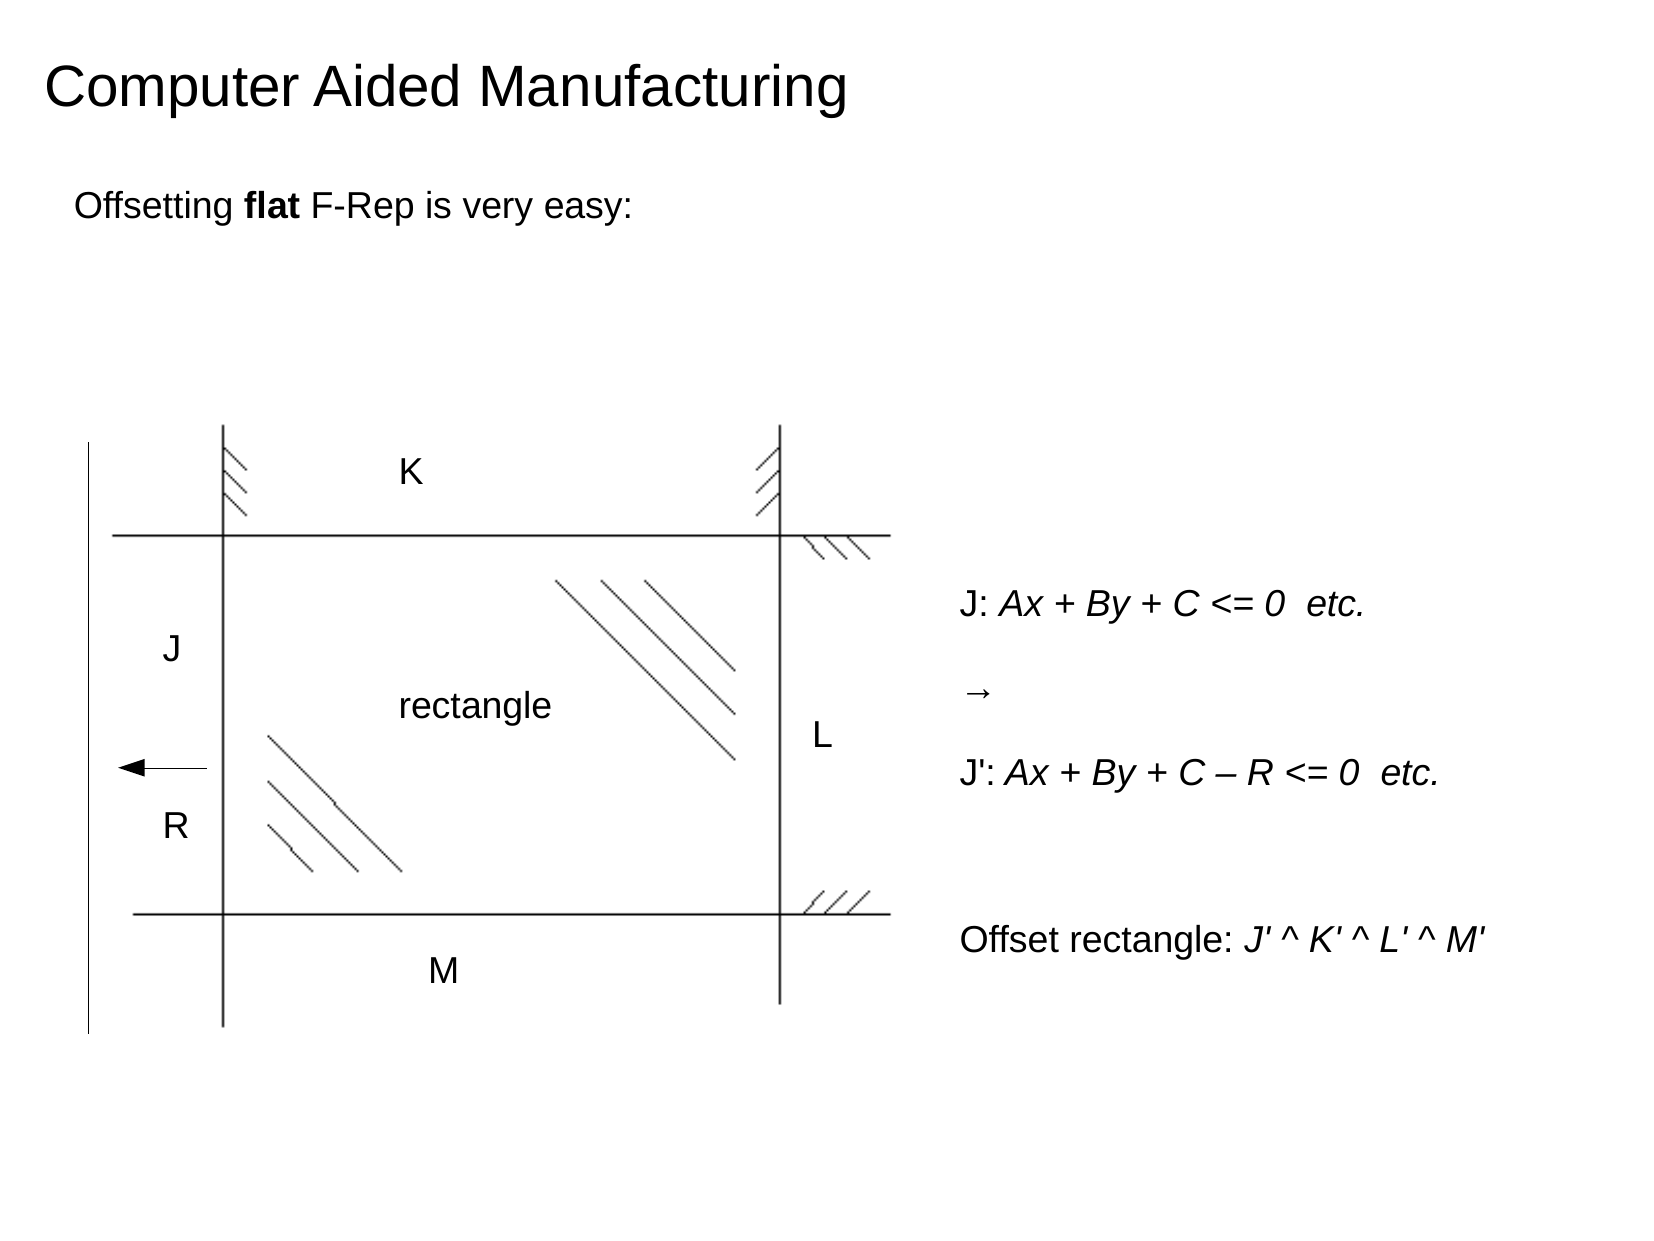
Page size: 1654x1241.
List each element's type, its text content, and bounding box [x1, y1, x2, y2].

text_box R [147, 797, 207, 859]
text_box K [383, 442, 502, 505]
text_box rectangle [383, 676, 621, 739]
text_box J: Ax + By + C <= 0 etc. → J': Ax + By + C – R <= 0 etc. Offset rectangle: J' ^ K' ^ L' ^ M' [944, 575, 1654, 1017]
text_box L [797, 706, 857, 768]
picture [88, 413, 916, 1034]
text_box J [147, 620, 207, 739]
text_box M [413, 942, 532, 1004]
text_box Computer Aided Manufacturing [29, 46, 1625, 135]
text_box Offsetting flat F-Rep is very easy: [59, 177, 1565, 241]
